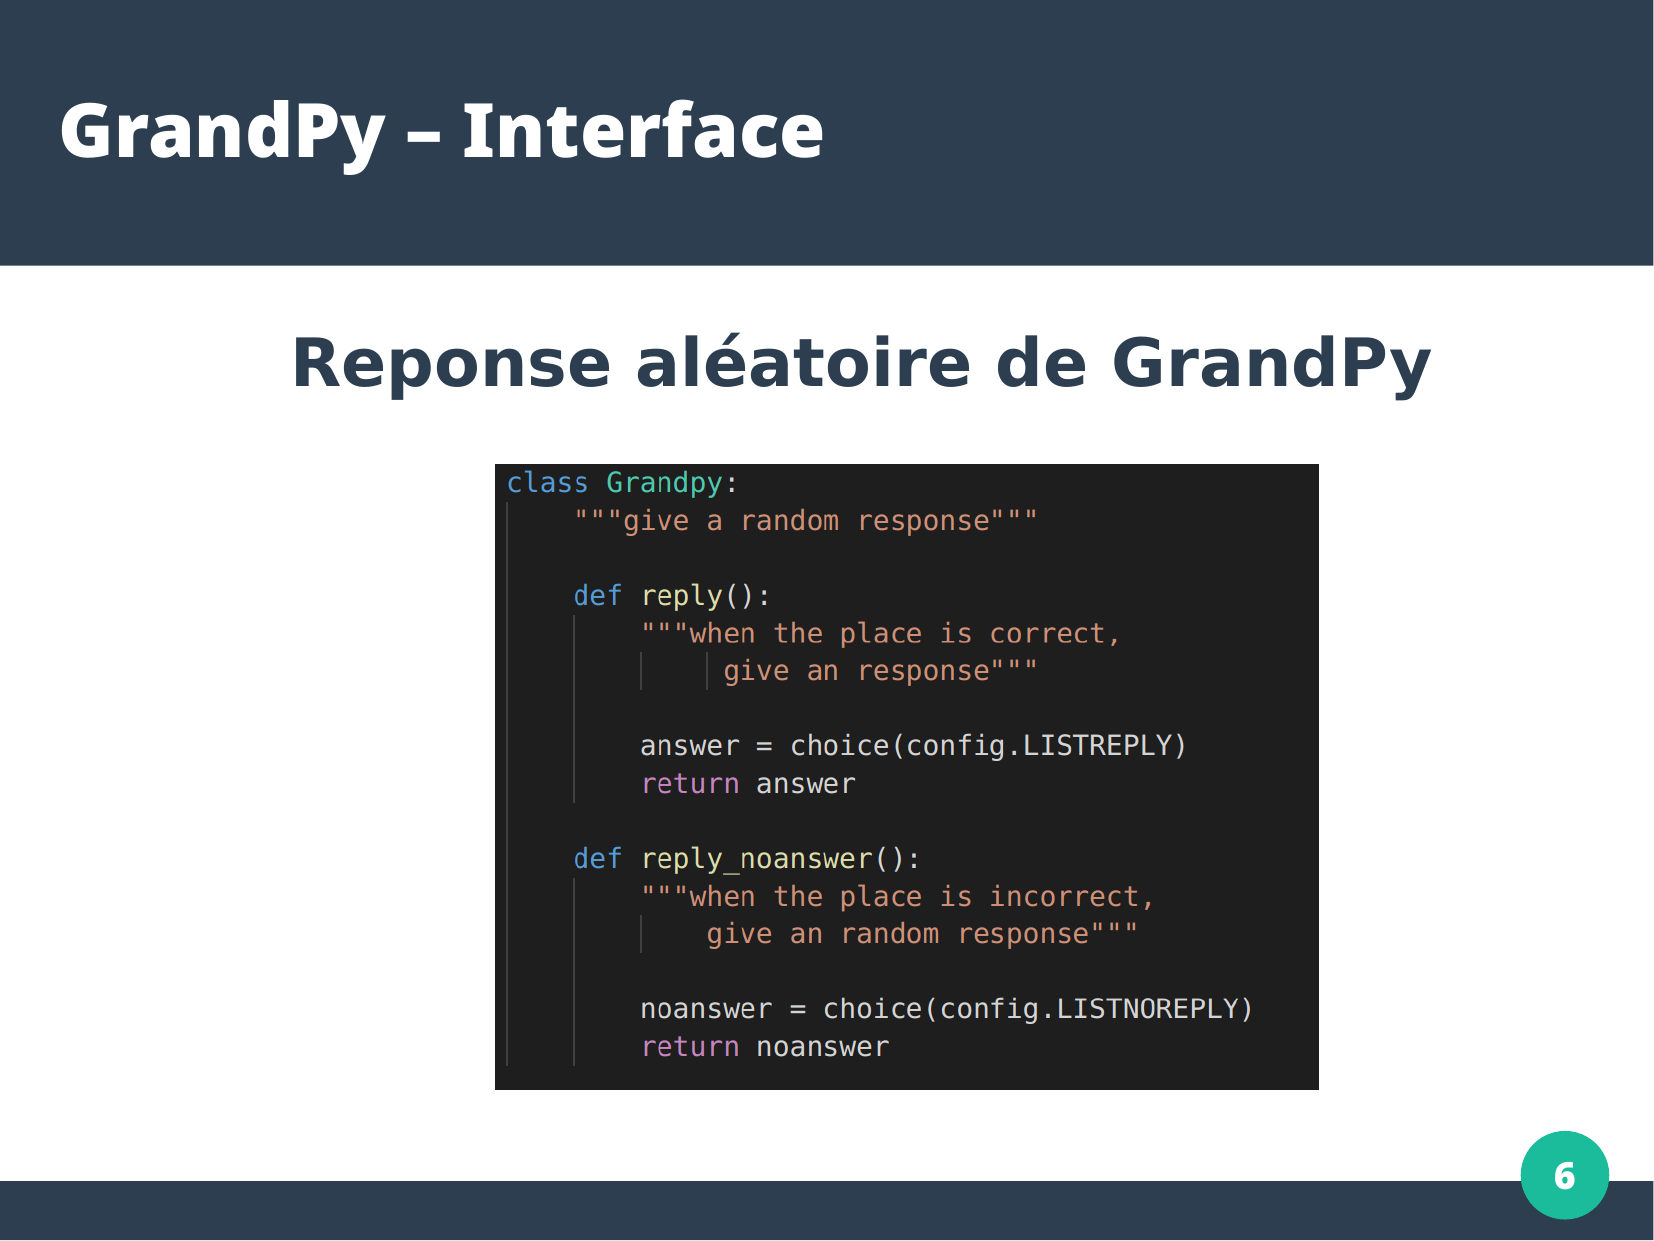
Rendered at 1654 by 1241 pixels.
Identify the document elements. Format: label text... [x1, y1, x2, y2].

title GrandPy – Interface [59, 49, 1595, 207]
list Reponse aléatoire de GrandPy [59, 324, 1595, 1152]
picture [495, 464, 1319, 1090]
